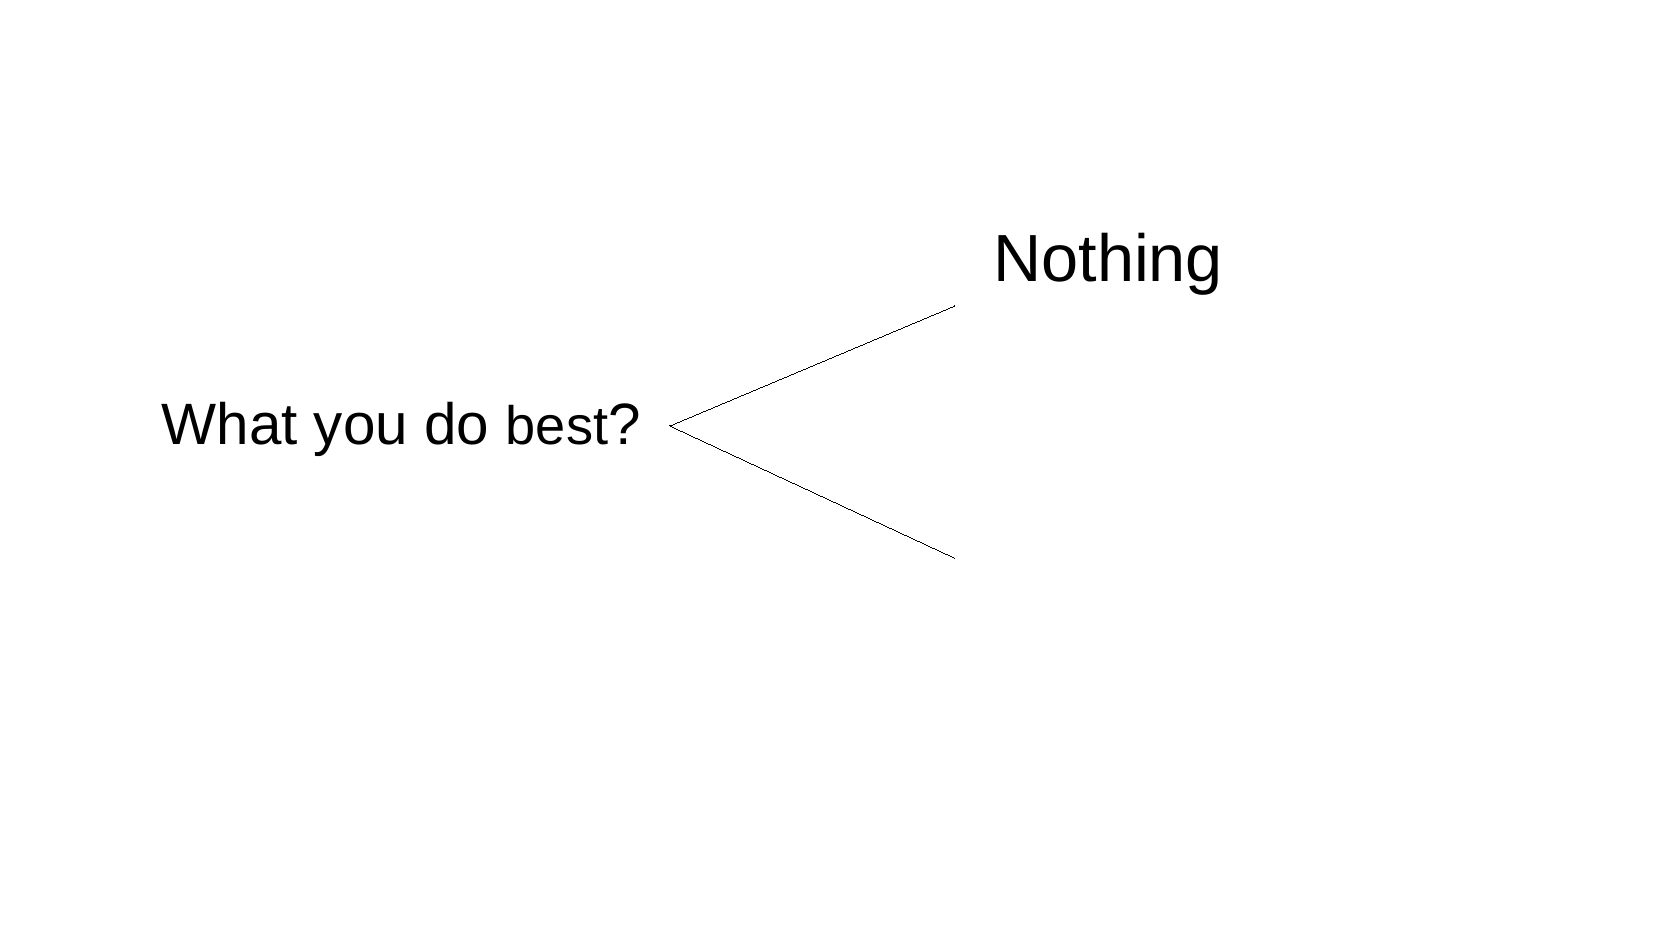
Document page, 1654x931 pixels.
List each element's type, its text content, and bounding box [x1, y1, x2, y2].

subtitle What you do best? [82, 315, 721, 533]
text_box Nothing [962, 215, 1255, 302]
